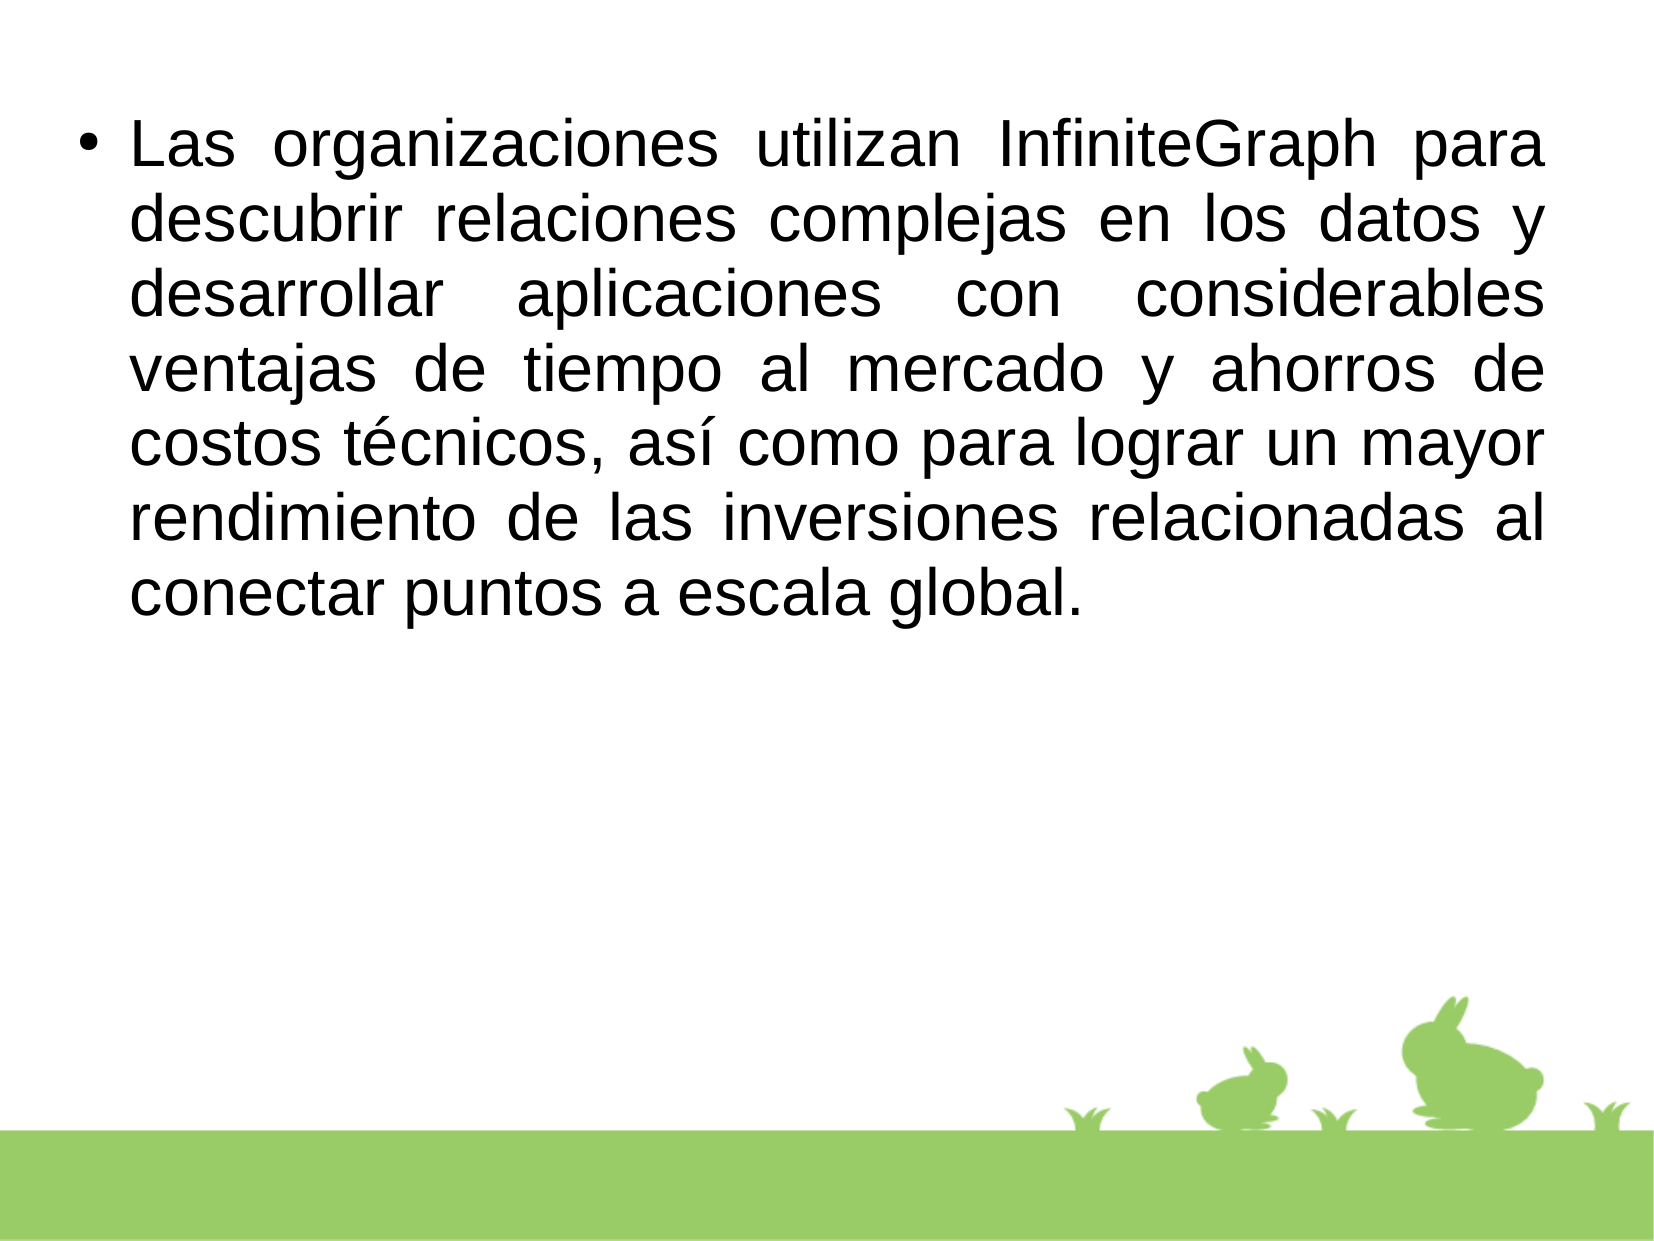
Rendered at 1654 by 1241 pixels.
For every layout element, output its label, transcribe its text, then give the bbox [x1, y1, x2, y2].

picture [0, 0, 1654, 1241]
list Las organizaciones utilizan InfiniteGraph para descubrir relaciones complejas en los datos y desarrollar aplicaciones con considerables ventajas de tiempo al mercado y ahorros de costos técnicos, así como para lograr un mayor rendimiento de las inversiones relacionadas al conectar puntos a escala global. [59, 106, 1548, 826]
